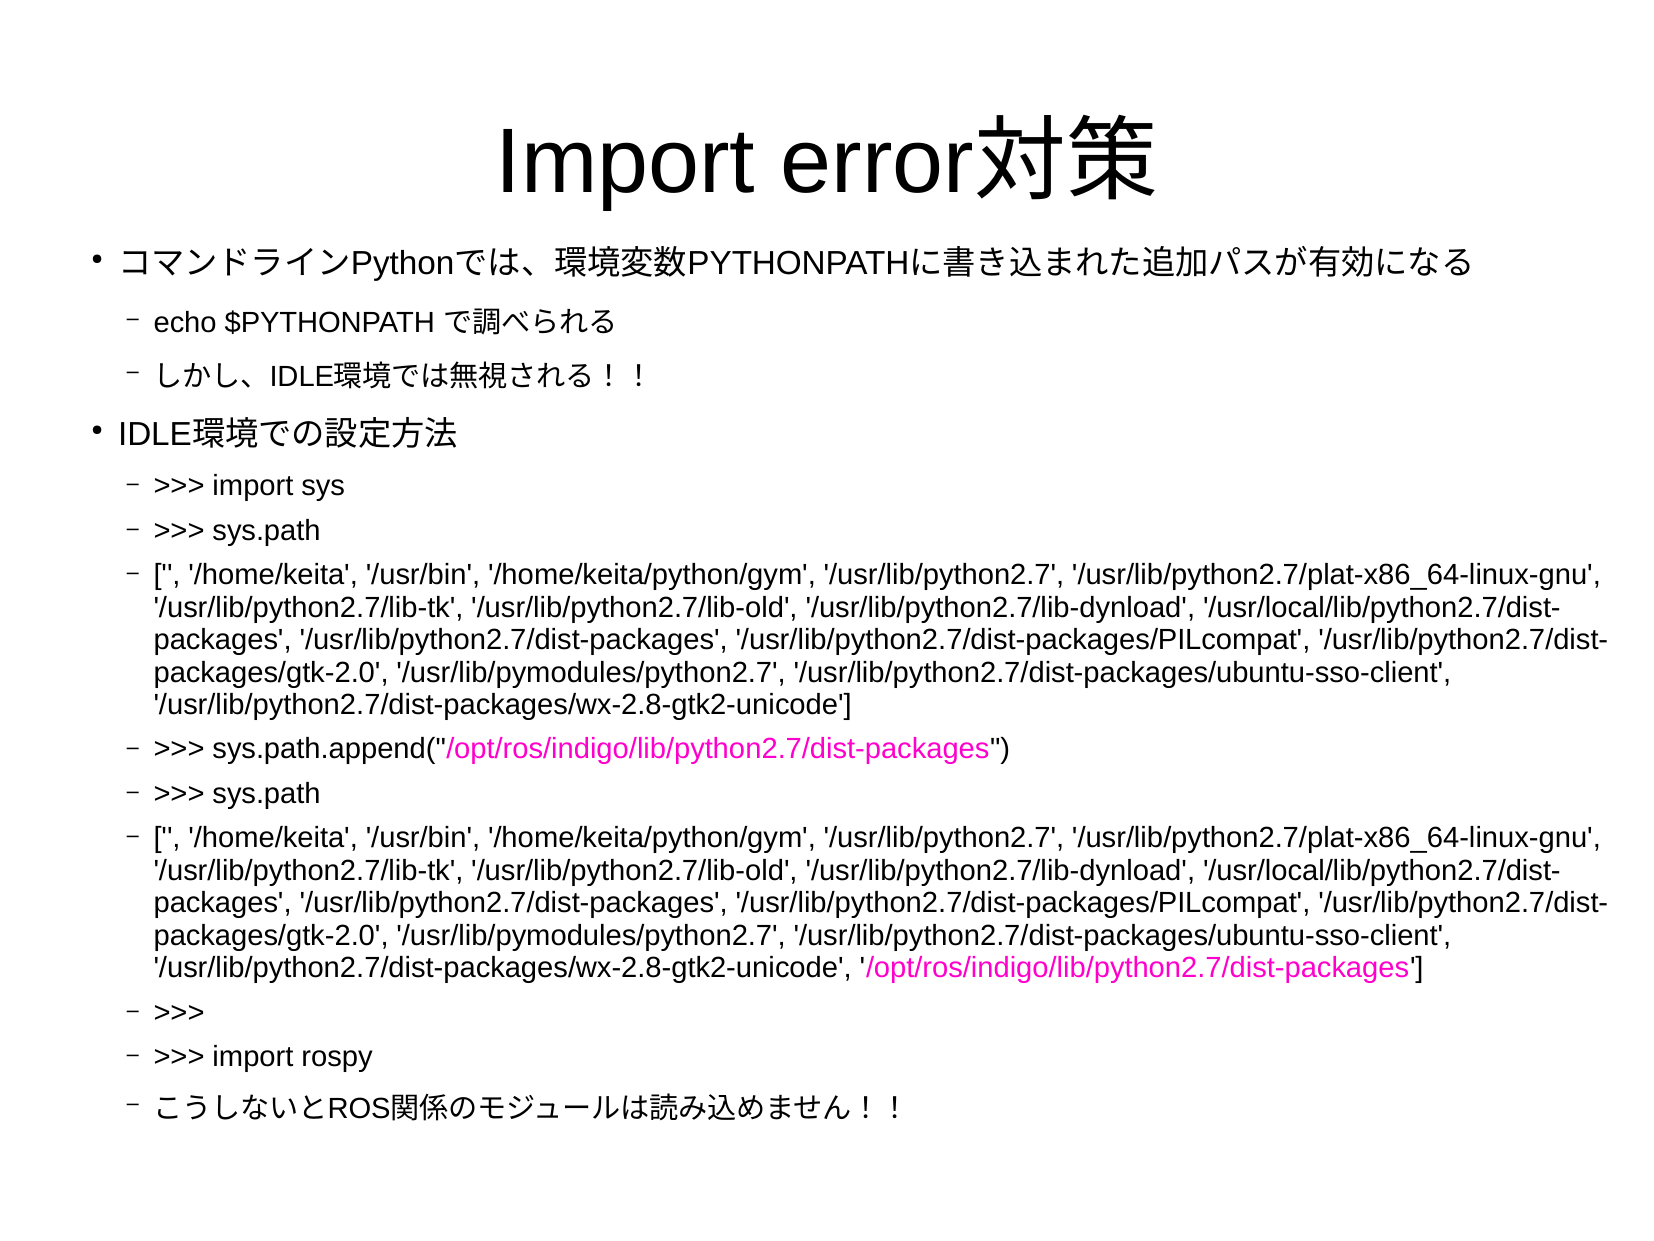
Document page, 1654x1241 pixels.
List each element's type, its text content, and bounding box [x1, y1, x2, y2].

list コマンドラインPythonでは、環境変数PYTHONPATHに書き込まれた追加パスが有効になる echo $PYTHONPATH で調べられる しかし、IDLE環境では無視される！！ IDLE環境での設定方法 >>> import sys >>> sys.path ['', '/home/keita', '/usr/bin', '/home/keita/python/gym', '/usr/lib/python2.7', '/usr/lib/python2.7/plat-x86_64-linux-gnu', '/usr/lib/python2.7/lib-tk', '/usr/lib/python2.7/lib-old', '/usr/lib/python2.7/lib-dynload', '/usr/local/lib/python2.7/dist-packages', '/usr/lib/python2.7/dist-packages', '/usr/lib/python2.7/dist-packages/PILcompat', '/usr/lib/python2.7/dist-packages/gtk-2.0', '/usr/lib/pymodules/python2.7', '/usr/lib/python2.7/dist-packages/ubuntu-sso-client', '/usr/lib/python2.7/dist-packages/wx-2.8-gtk2-unicode'] >>> sys.path.append("/opt/ros/indigo/lib/python2.7/dist-packages") >>> sys.path ['', '/home/keita', '/usr/bin', '/home/keita/python/gym', '/usr/lib/python2.7', '/usr/lib/python2.7/plat-x86_64-linux-gnu', '/usr/lib/python2.7/lib-tk', '/usr/lib/python2.7/lib-old', '/usr/lib/python2.7/lib-dynload', '/usr/local/lib/python2.7/dist-packages', '/usr/lib/python2.7/dist-packages', '/usr/lib/python2.7/dist-packages/PILcompat', '/usr/lib/python2.7/dist-packages/gtk-2.0', '/usr/lib/pymodules/python2.7', '/usr/lib/python2.7/dist-packages/ubuntu-sso-client', '/usr/lib/python2.7/dist-packages/wx-2.8-gtk2-unicode', '/opt/ros/indigo/lib/python2.7/dist-packages'] >>> >>> import rospy こうしないとROS関係のモジュールは読み込めません！！ [82, 236, 1630, 1182]
title Import error対策 [82, 49, 1571, 236]
